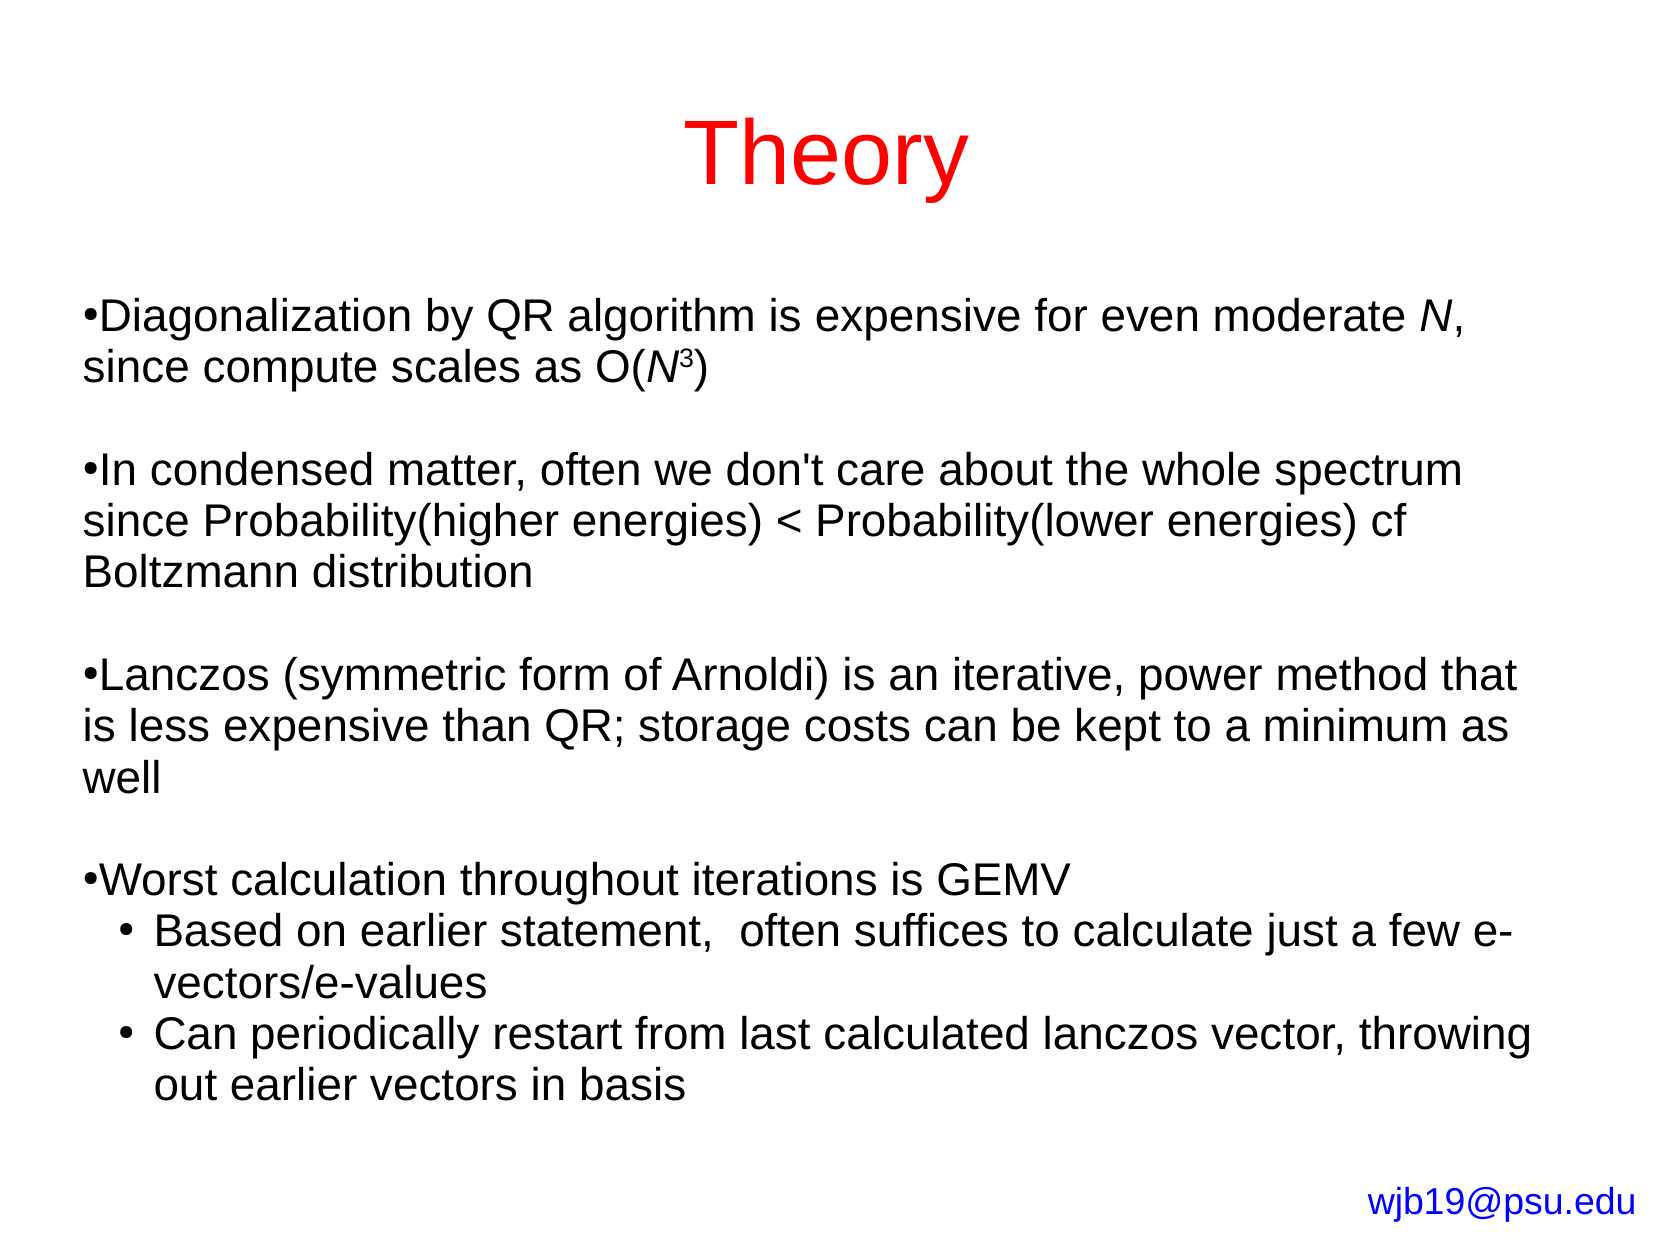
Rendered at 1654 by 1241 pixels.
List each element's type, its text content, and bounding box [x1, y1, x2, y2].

title Theory [82, 49, 1571, 257]
subtitle Diagonalization by QR algorithm is expensive for even moderate N, since compute scales as O(N3) In condensed matter, often we don't care about the whole spectrum since Probability(higher energies) < Probability(lower energies) cf Boltzmann distribution Lanczos (symmetric form of Arnoldi) is an iterative, power method that is less expensive than QR; storage costs can be kept to a minimum as well Worst calculation throughout iterations is GEMV Based on earlier statement, often suffices to calculate just a few e-vectors/e-values Can periodically restart from last calculated lanczos vector, throwing out earlier vectors in basis [82, 290, 1538, 1113]
text_box wjb19@psu.edu [1353, 1173, 1652, 1231]
